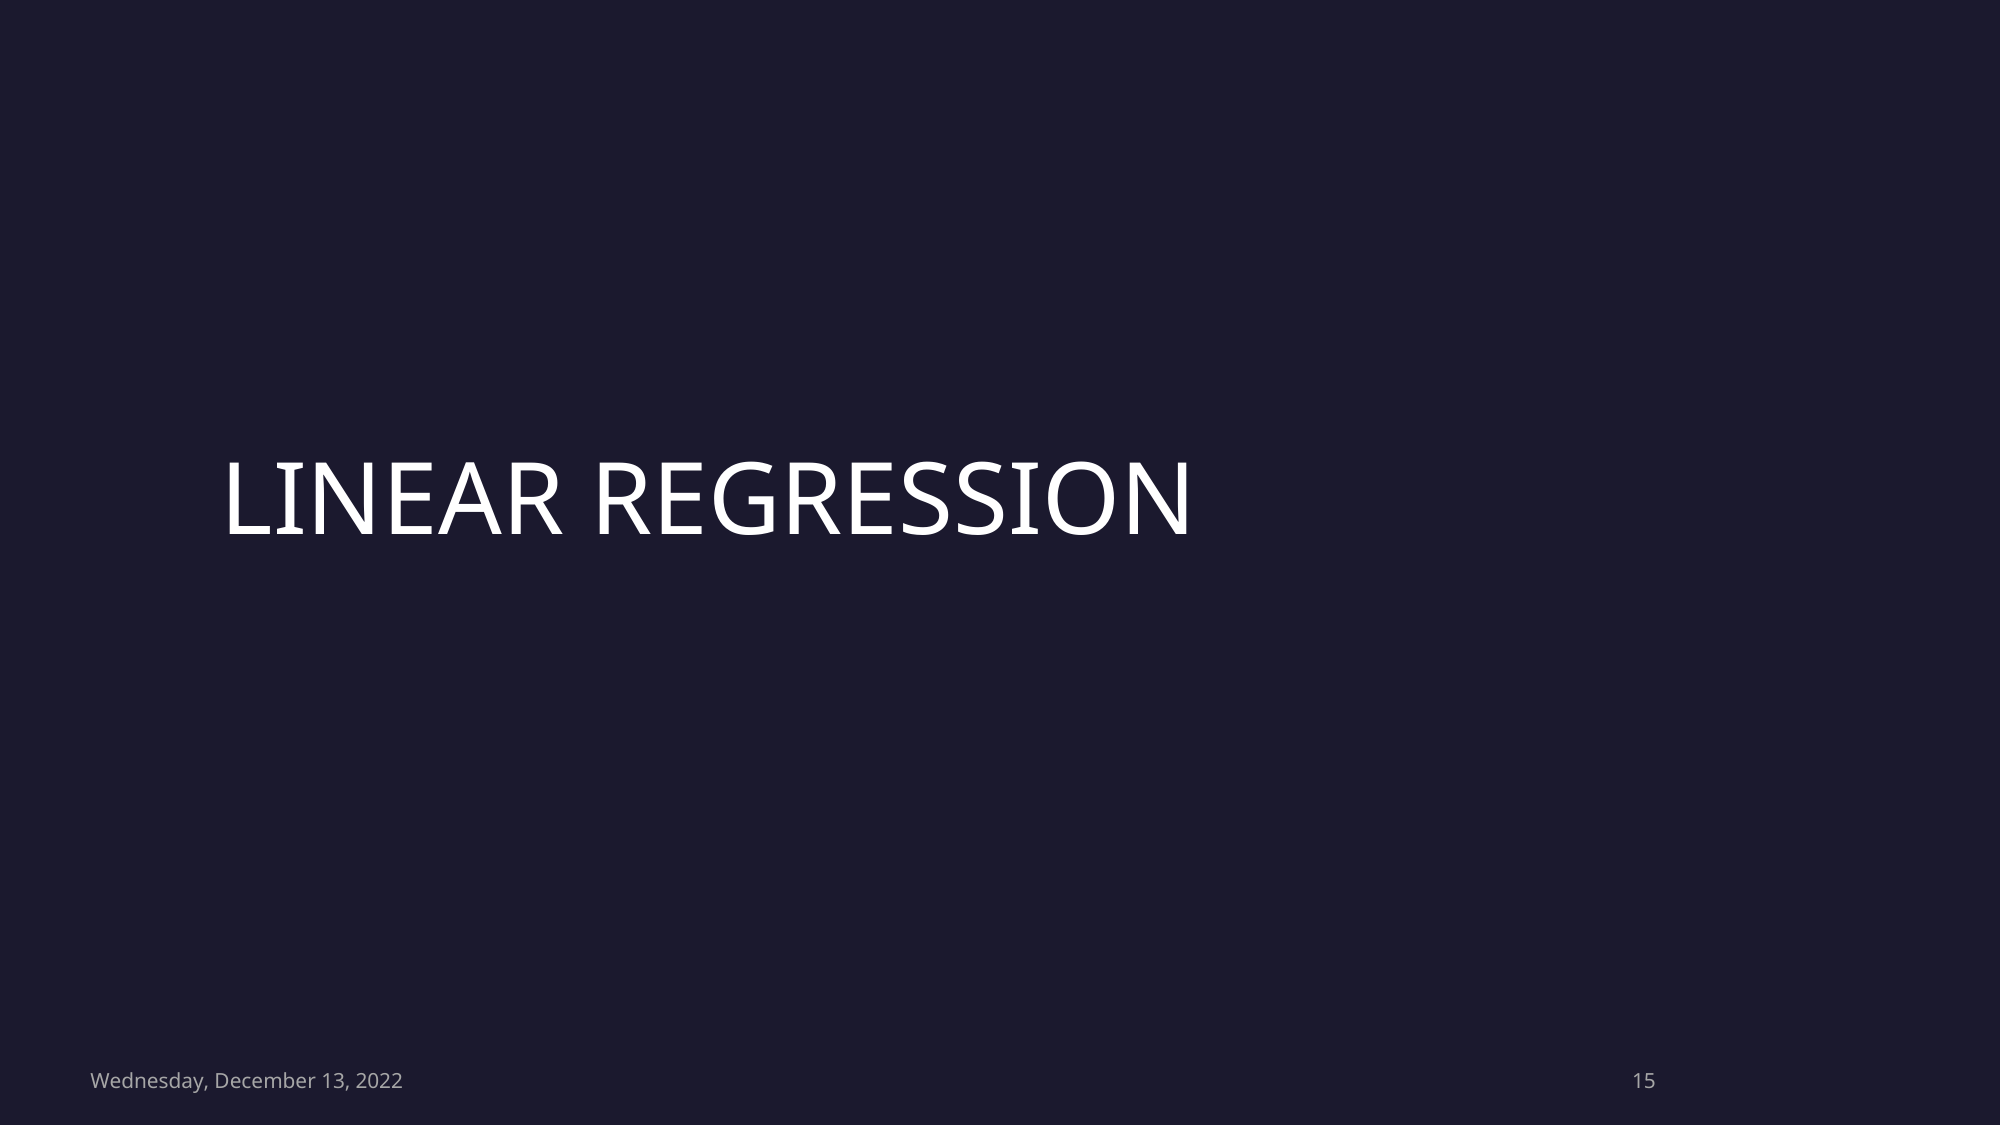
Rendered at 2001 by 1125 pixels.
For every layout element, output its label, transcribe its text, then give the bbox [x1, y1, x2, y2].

text_box 14 [1632, 1067, 1910, 1093]
text_box Wednesday, December 13, 2022 [90, 1067, 522, 1093]
text_box LINEAR REGRESSION [205, 440, 1795, 685]
